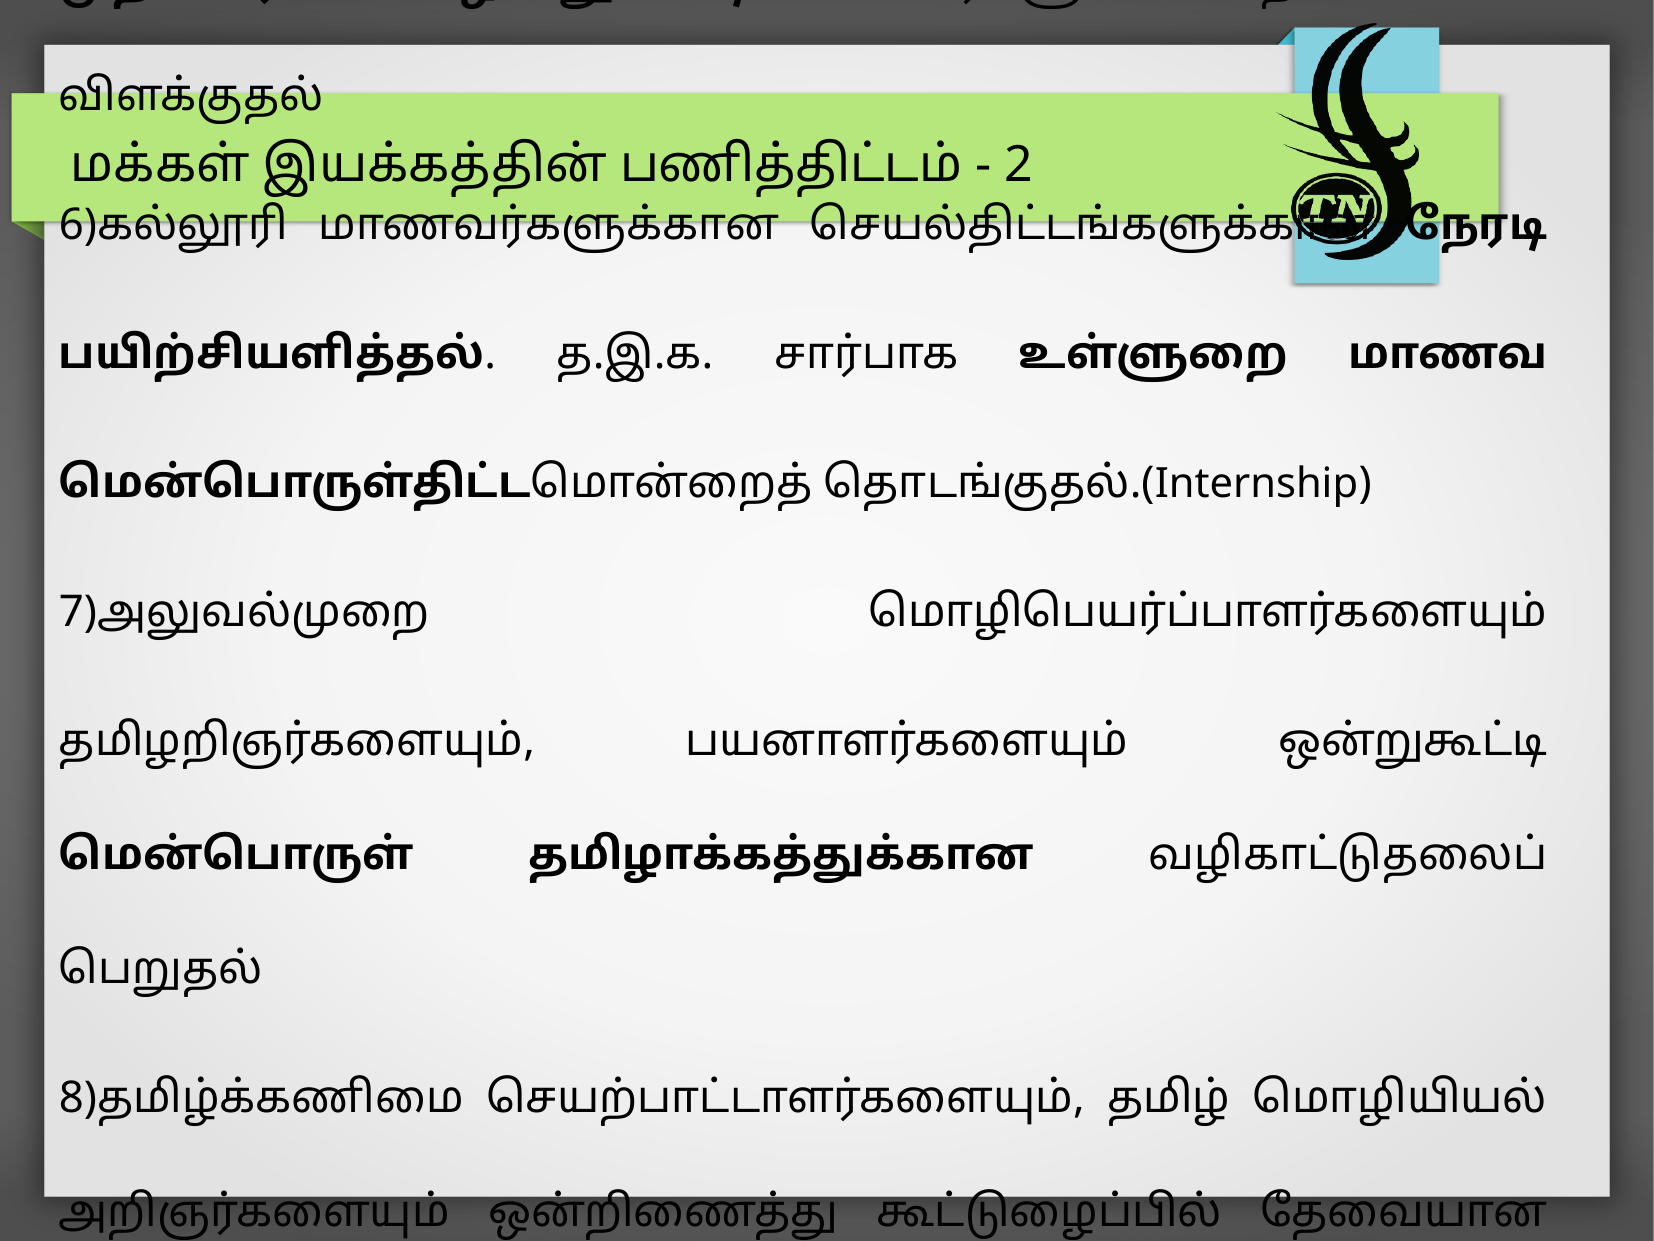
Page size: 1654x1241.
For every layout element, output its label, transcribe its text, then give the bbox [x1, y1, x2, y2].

title மக்கள் இயக்கத்தின் பணித்திட்டம் - 2 [70, 82, 1264, 249]
picture [467, 0, 478, 4]
picture [1030, 0, 1073, 6]
picture [0, 0, 1654, 1241]
subtitle 5)கல்வித்துறை உதவியுடன் அனைத்து பள்ளி, கல்லூரி முதல்வர்களை ஒன்றுகூட்டி மாணவர்களுக்கான திட்டங்களை விளக்குதல் 6)கல்லூரி மாணவர்களுக்கான செயல்திட்டங்களுக்கான நேரடி பயிற்சியளித்தல். த.இ.க. சார்பாக உள்ளுறை மாணவ மென்பொருள்திட்டமொன்றைத் தொடங்குதல்.(Internship) 7)அலுவல்முறை மொழிபெயர்ப்பாளர்களையும் தமிழறிஞர்களையும், பயனாளர்களையும் ஒன்றுகூட்டி மென்பொருள் தமிழாக்கத்துக்கான வழிகாட்டுதலைப் பெறுதல் 8)தமிழ்க்கணிமை செயற்பாட்டாளர்களையும், தமிழ் மொழியியல் அறிஞர்களையும் ஒன்றிணைத்து கூட்டுழைப்பில் தேவையான கட்டற்ற இயல்மொழி ஆய்வு மென்பொருள்களை உருவாக்குதல். 9)மாணவர்களின் துணையுடன் த.இ.க. வலைத்தளத்தை திறவூற்று நுட்பங்களைக்கொண்டு கட்டமைத்தல் [59, 332, 1548, 1110]
